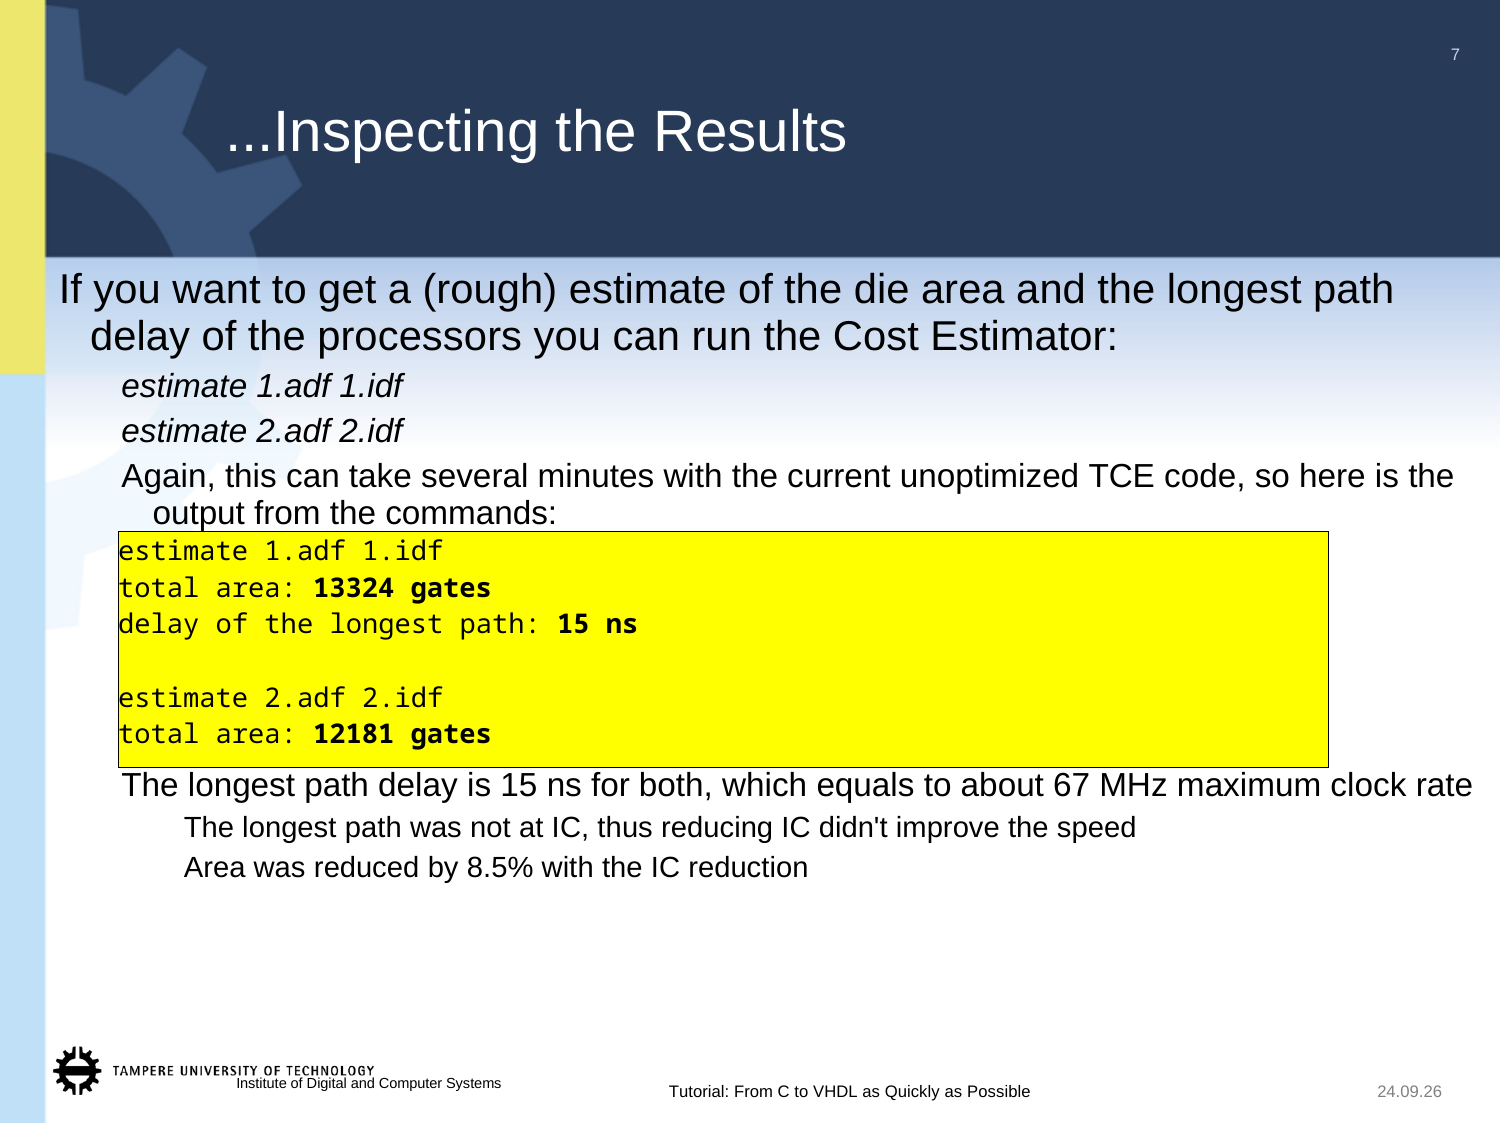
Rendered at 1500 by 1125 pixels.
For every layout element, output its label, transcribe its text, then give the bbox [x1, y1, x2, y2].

picture [0, 0, 1500, 1123]
list If you want to get a (rough) estimate of the die area and the longest path delay of the processors you can run the Cost Estimator: estimate 1.adf 1.idf estimate 2.adf 2.idf Again, this can take several minutes with the current unoptimized TCE code, so here is the output from the commands: The longest path delay is 15 ns for both, which equals to about 67 MHz maximum clock rate The longest path was not at IC, thus reducing IC didn't improve the speed Area was reduced by 8.5% with the IC reduction [59, 265, 1477, 966]
text_box estimate 1.adf 1.idf total area: 13324 gates delay of the longest path: 15 ns estimate 2.adf 2.idf total area: 12181 gates delay of the longest path: 15 ns [118, 531, 1329, 768]
title ...Inspecting the Results [224, 37, 1375, 226]
